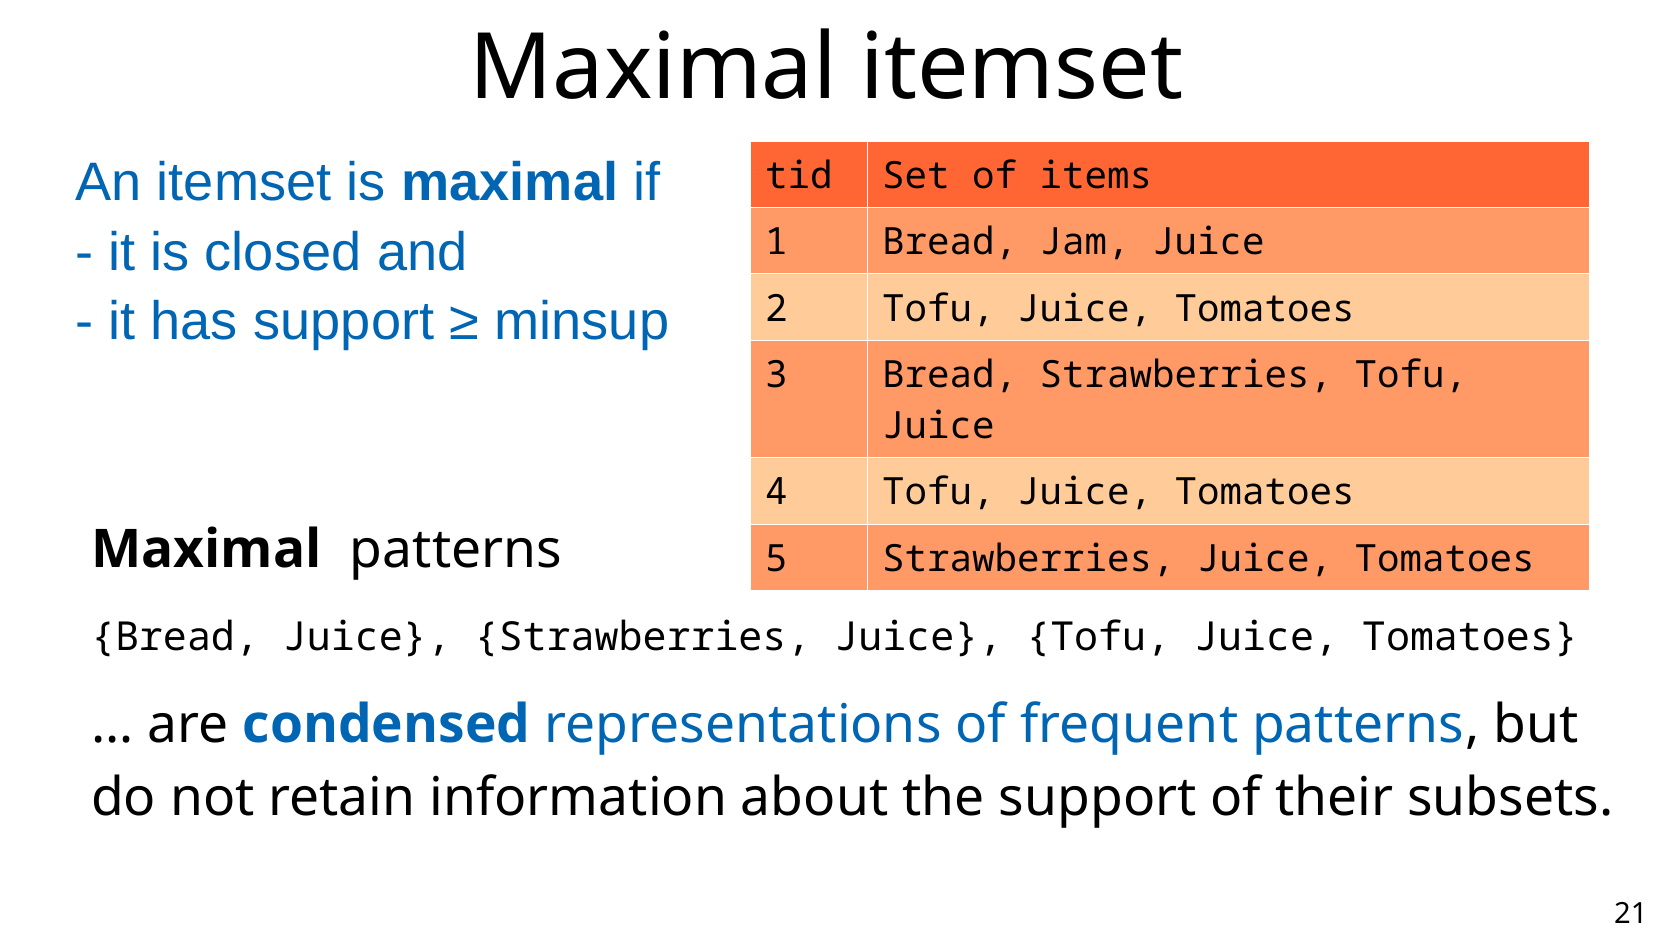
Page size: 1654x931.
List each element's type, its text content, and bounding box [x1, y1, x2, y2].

table_header Set of items [868, 142, 1589, 207]
table_header tid [751, 142, 867, 207]
table_cell Tofu, Juice, Tomatoes [868, 458, 1589, 510]
table_cell 2 [751, 274, 867, 340]
table_cell Tofu, Juice, Tomatoes [868, 274, 1589, 340]
text_box An itemset is maximal if - it is closed and - it has support ≥ minsup [60, 135, 728, 473]
table_cell 4 [751, 458, 867, 510]
table_cell Bread, Strawberries, Tofu, Juice [868, 341, 1589, 457]
table_cell Bread, Jam, Juice [868, 208, 1589, 273]
list Maximal patterns {Bread, Juice}, {Strawberries, Juice}, {Tofu, Juice, Tomatoes} … are condensed representations of frequent patterns, but do not retain information about the support of their subsets. [91, 510, 1654, 869]
table_cell 1 [751, 208, 867, 273]
table_cell 3 [751, 341, 867, 457]
title Maximal itemset [82, 1, 1571, 126]
